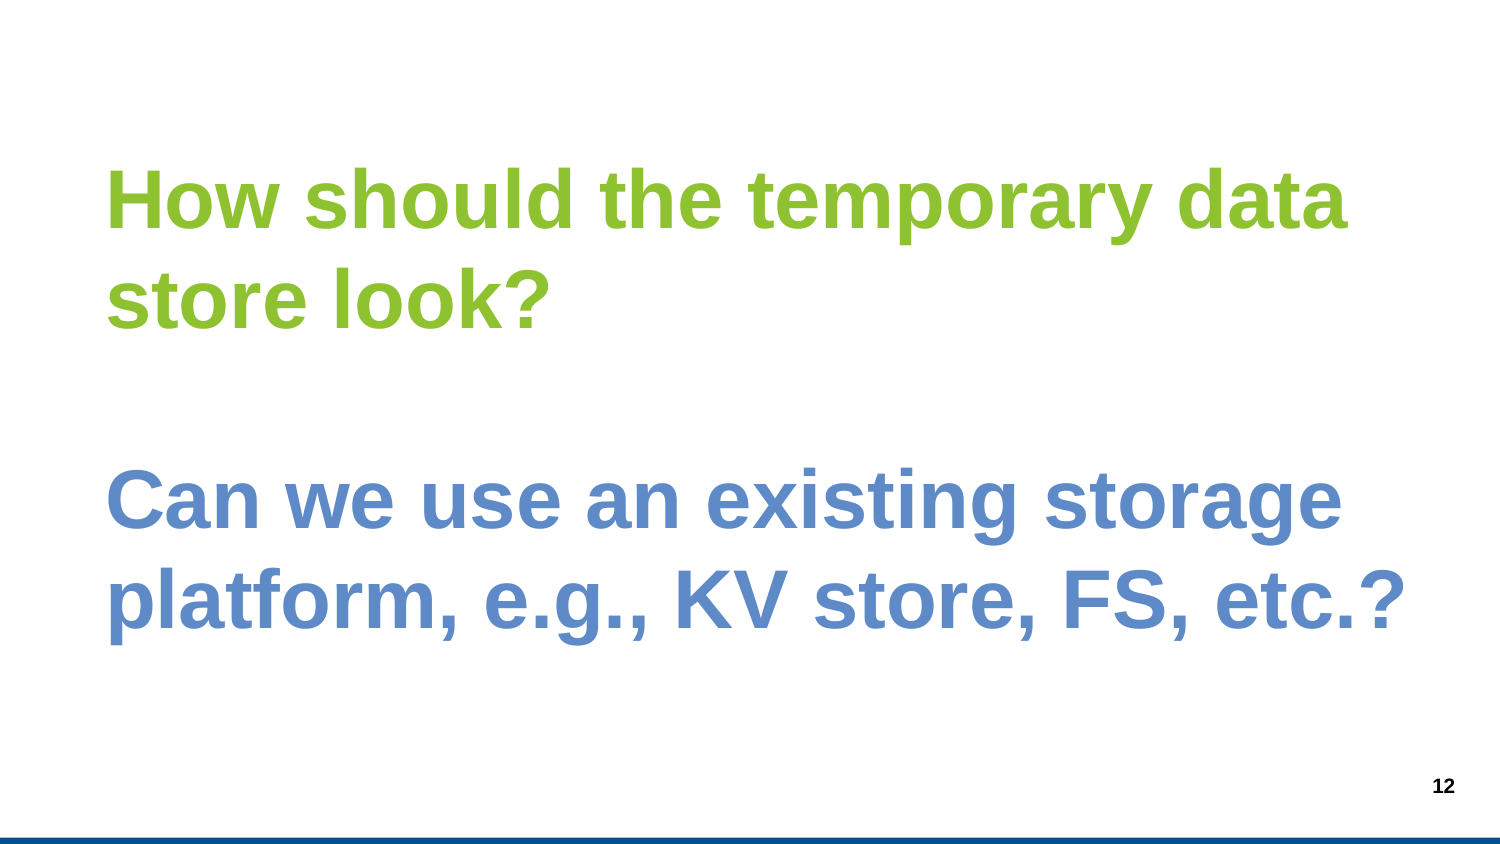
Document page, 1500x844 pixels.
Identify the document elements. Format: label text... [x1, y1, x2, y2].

title How should the temporary data store look? Can we use an existing storage platform, e.g., KV store, FS, etc.? [90, 324, 1440, 466]
